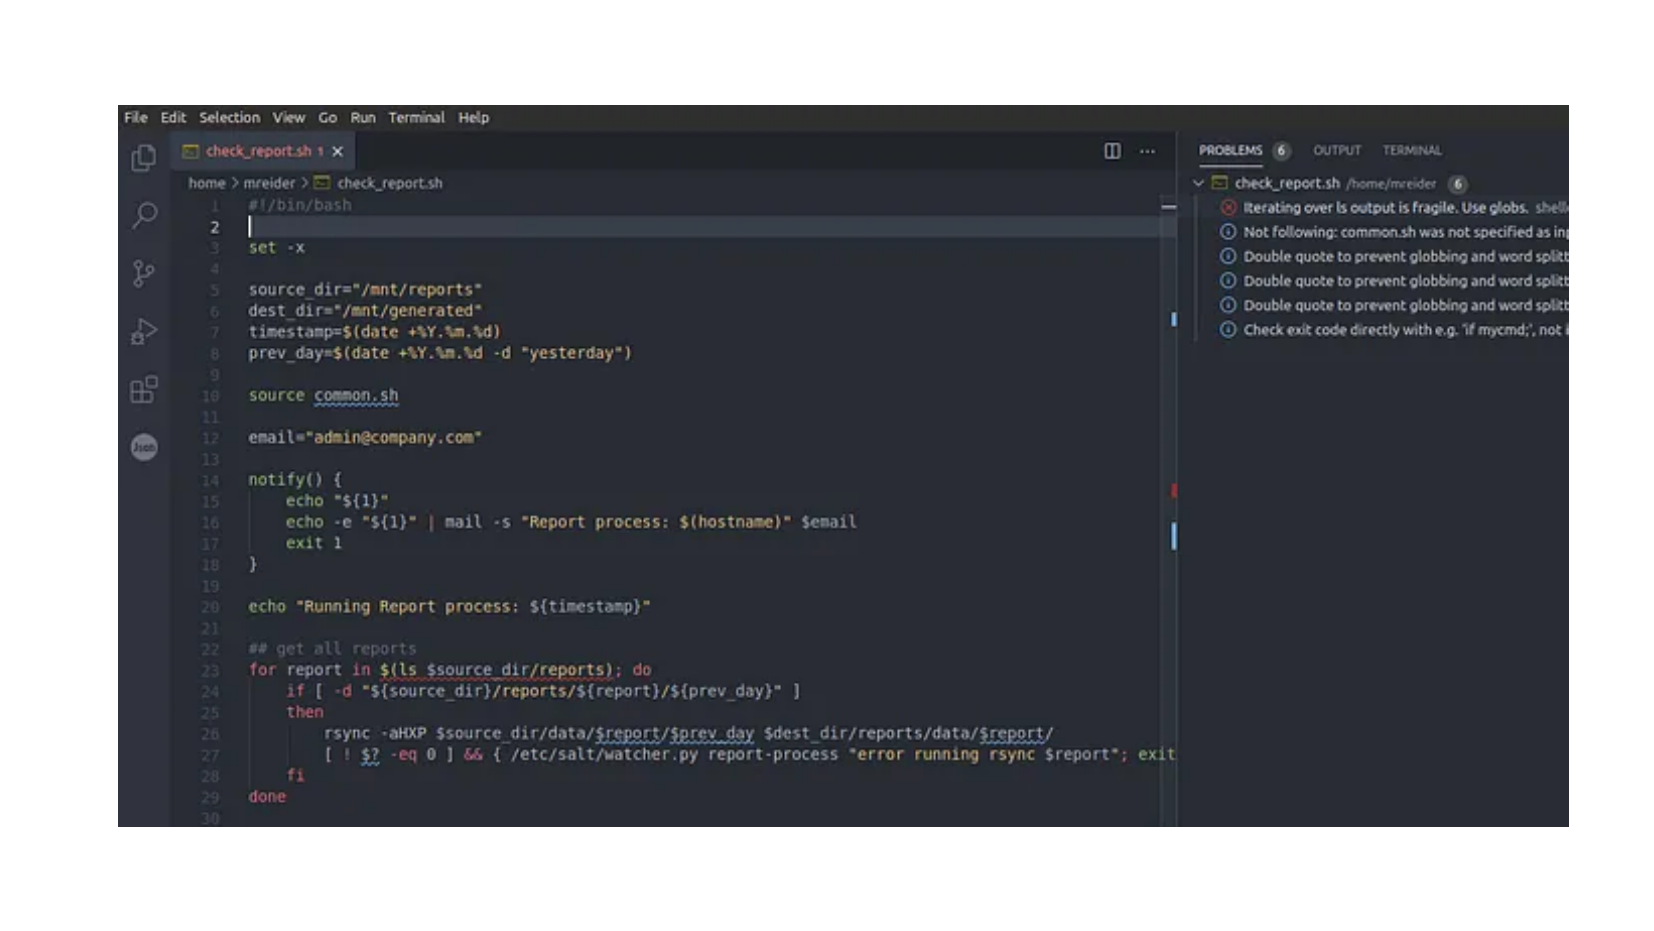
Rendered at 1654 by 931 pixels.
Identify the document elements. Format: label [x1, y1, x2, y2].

picture [118, 105, 1569, 827]
